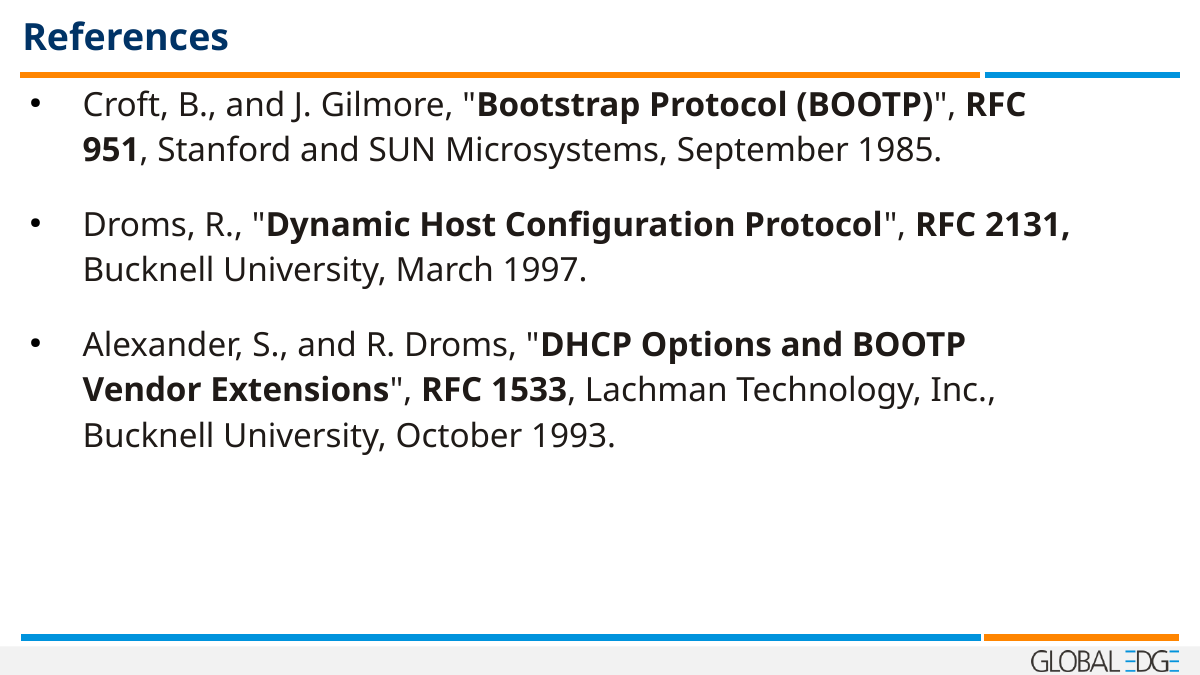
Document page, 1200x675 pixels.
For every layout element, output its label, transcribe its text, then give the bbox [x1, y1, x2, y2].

picture [1031, 650, 1179, 672]
list Croft, B., and J. Gilmore, "Bootstrap Protocol (BOOTP)", RFC 951, Stanford and SUN Microsystems, September 1985. Droms, R., "Dynamic Host Configuration Protocol", RFC 2131, Bucknell University, March 1997. Alexander, S., and R. Droms, "DHCP Options and BOOTP Vendor Extensions", RFC 1533, Lachman Technology, Inc., Bucknell University, October 1993. [11, 81, 1092, 615]
title References [12, 9, 1088, 63]
